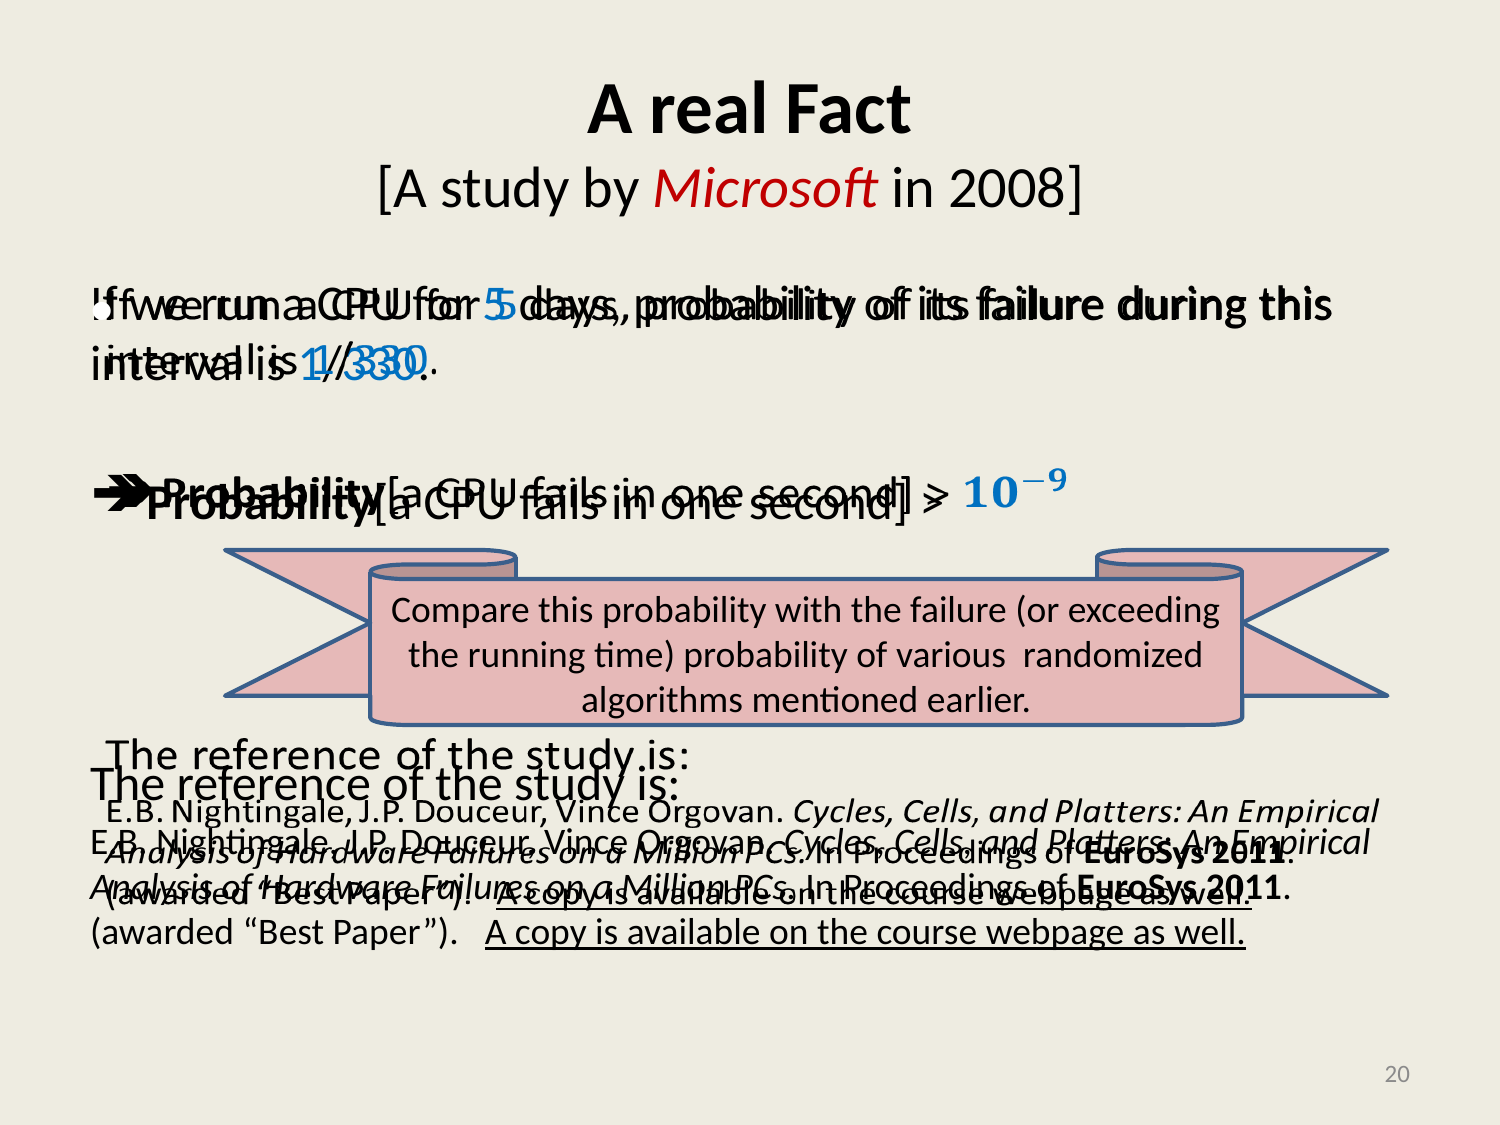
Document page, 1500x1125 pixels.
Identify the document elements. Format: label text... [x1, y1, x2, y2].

text_box Compare this probability with the failure (or exceeding the running time) probability of various randomized algorithms mentioned earlier. [225, 549, 1388, 725]
title A real Fact [A study by Microsoft in 2008] [75, 45, 1425, 233]
list [75, 262, 1425, 1005]
slide_number <number> [1074, 1042, 1425, 1103]
